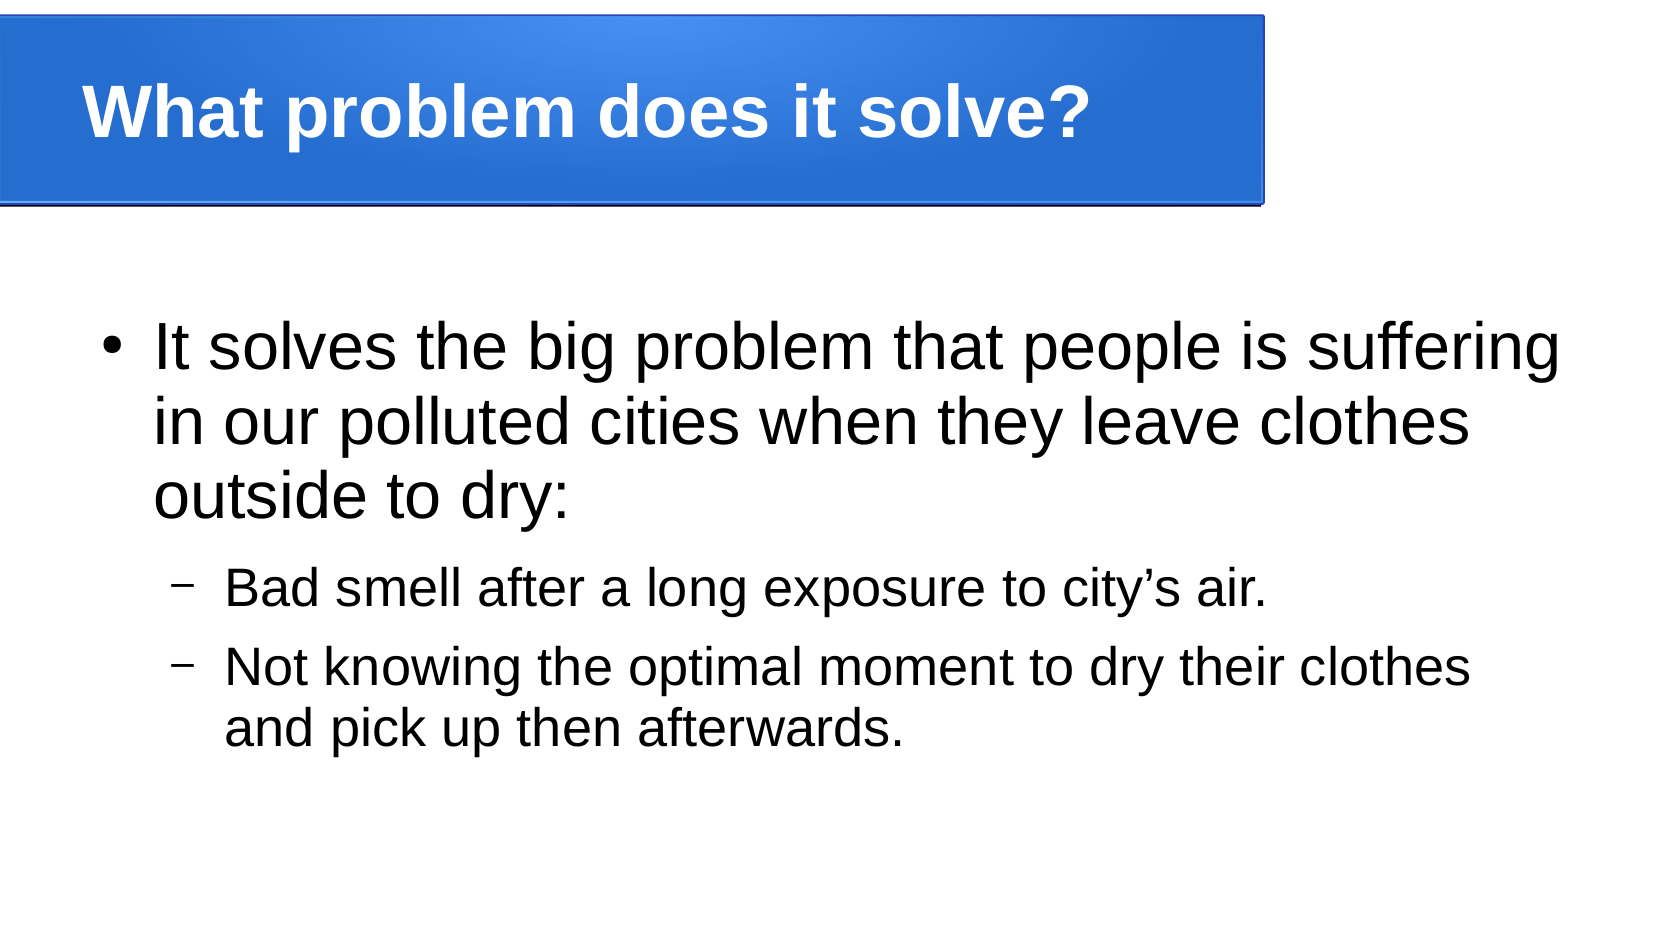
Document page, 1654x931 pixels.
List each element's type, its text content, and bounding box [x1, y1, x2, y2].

text_box [255, 375, 285, 446]
title What problem does it solve? [82, 29, 1235, 196]
list It solves the big problem that people is suffering in our polluted cities when they leave clothes outside to dry: Bad smell after a long exposure to city’s air. Not knowing the optimal moment to dry their clothes and pick up then afterwards. [82, 224, 1571, 764]
